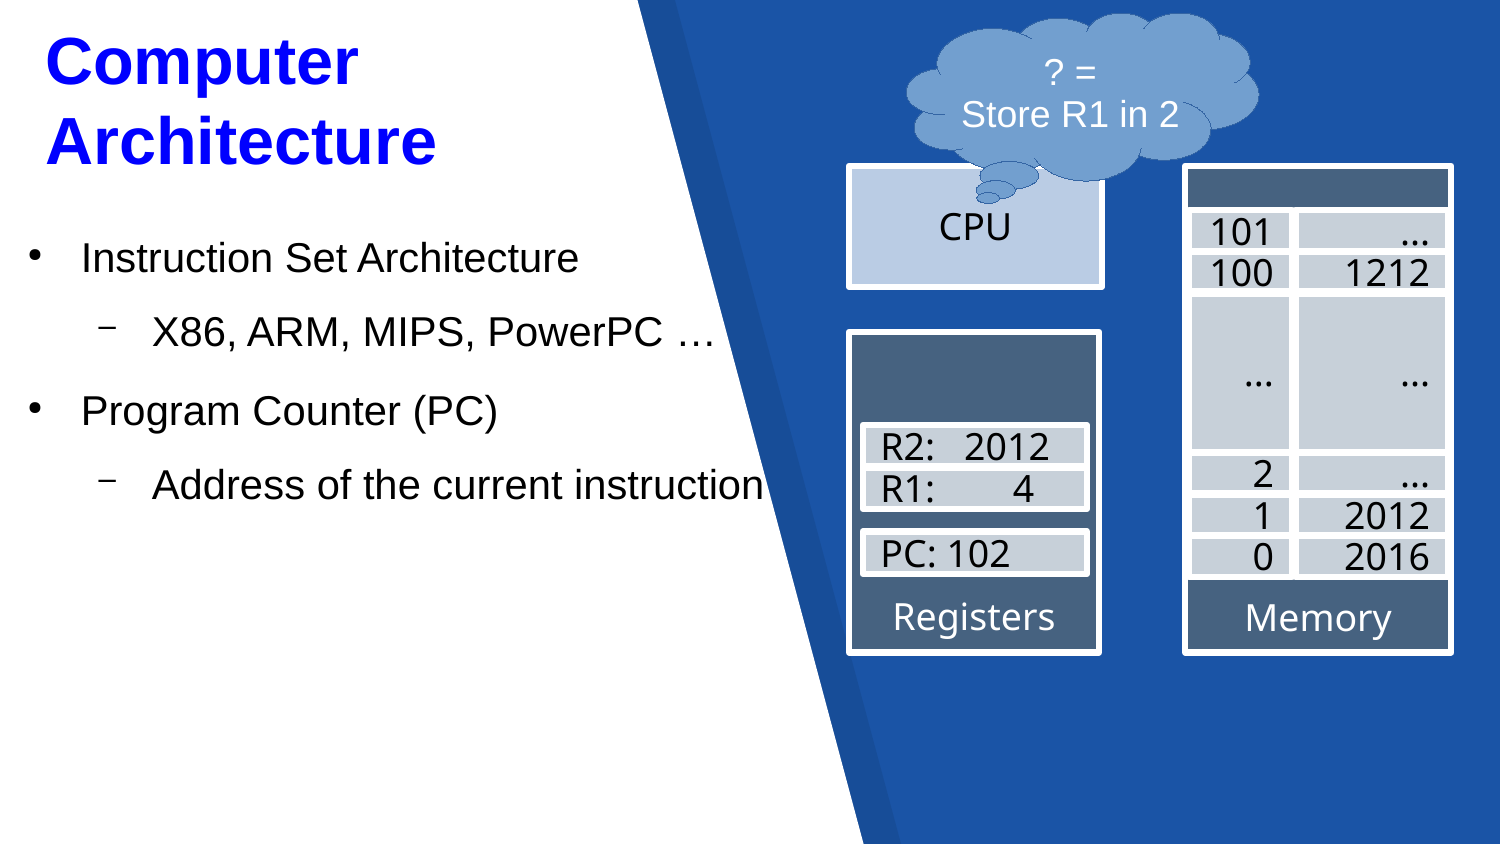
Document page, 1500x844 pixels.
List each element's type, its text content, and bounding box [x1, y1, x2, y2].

text_box 0 [1189, 536, 1292, 578]
text_box ... [1295, 209, 1449, 253]
text_box 2012 [1295, 495, 1449, 536]
text_box 1 [1189, 495, 1292, 536]
text_box 101 [1189, 209, 1292, 253]
text_box R2: 2012 [862, 425, 1088, 468]
text_box Registers [848, 332, 1100, 653]
text_box R1: 4 [862, 468, 1088, 509]
text_box ... [1295, 294, 1449, 454]
text_box 2016 [1295, 536, 1449, 578]
text_box ... [1295, 454, 1449, 495]
text_box ? = Store R1 in 2 [906, 13, 1260, 204]
list Instruction Set Architecture X86, ARM, MIPS, PowerPC … Program Counter (PC) Address of the current instruction [0, 215, 797, 611]
text_box 100 [1189, 253, 1292, 294]
text_box PC: 102 [862, 531, 1088, 574]
title Computer Architecture [30, 113, 627, 193]
text_box 2 [1189, 454, 1292, 495]
text_box Memory [1185, 165, 1452, 653]
text_box ... [1189, 294, 1292, 454]
text_box 1212 [1295, 253, 1449, 294]
text_box CPU [849, 165, 1102, 287]
